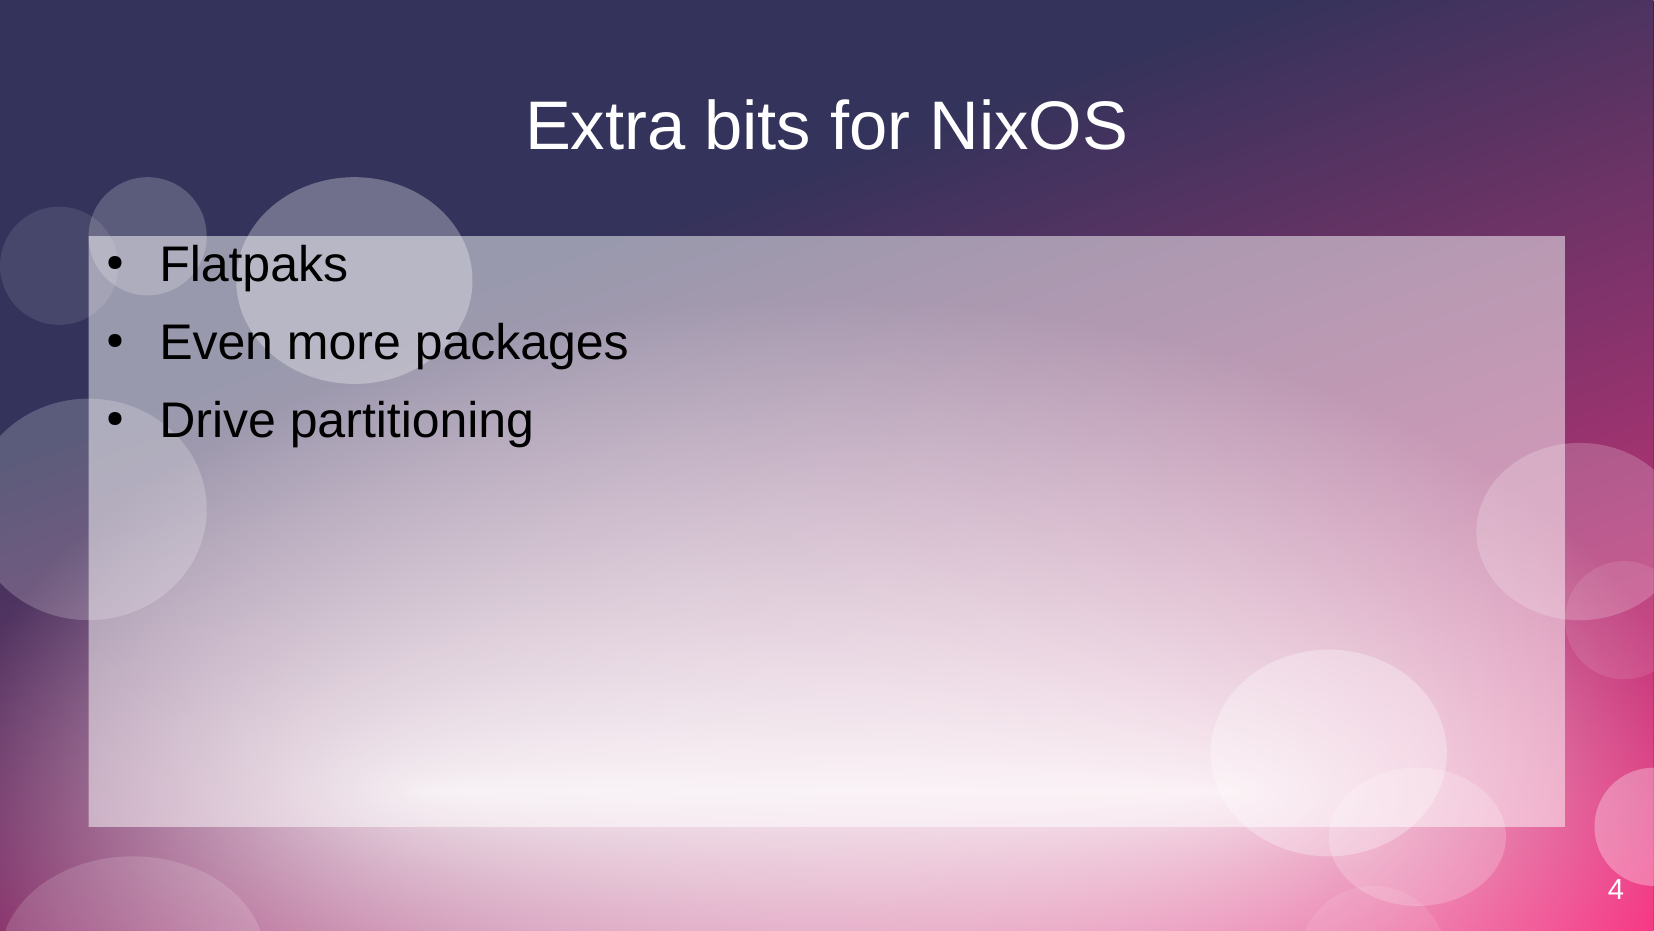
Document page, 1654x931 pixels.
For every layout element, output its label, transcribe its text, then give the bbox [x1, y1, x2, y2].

list Flatpaks Even more packages Drive partitioning [88, 236, 1565, 827]
title Extra bits for NixOS [88, 44, 1565, 207]
